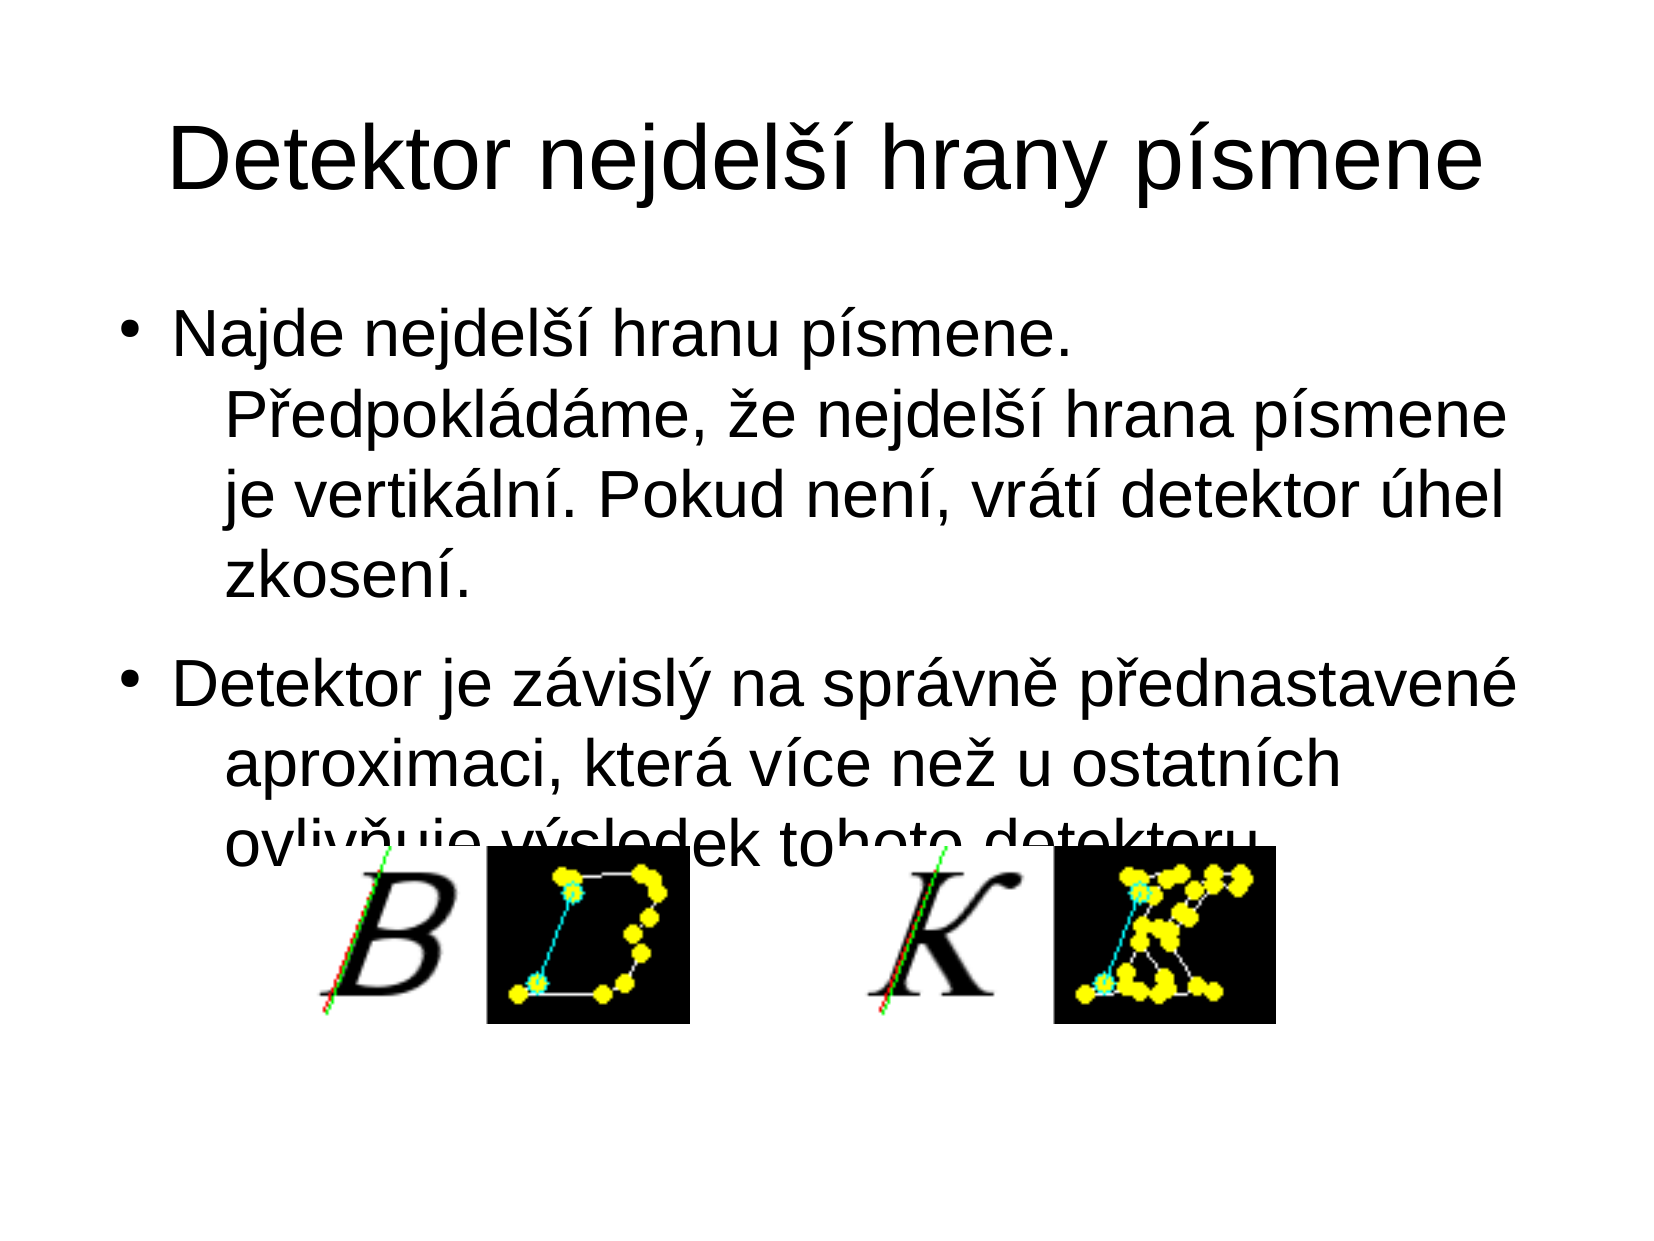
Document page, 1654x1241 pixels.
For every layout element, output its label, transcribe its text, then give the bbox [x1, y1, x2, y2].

picture [839, 846, 1276, 1024]
list Najde nejdelší hranu písmene. Předpokládáme, že nejdelší hrana písmene je vertikální. Pokud není, vrátí detektor úhel zkosení. Detektor je závislý na správně přednastavené aproximaci, která více než u ostatních ovlivňuje výsledek tohoto detektoru. [82, 290, 1571, 1109]
title Detektor nejdelší hrany písmene [82, 49, 1571, 257]
picture [291, 846, 690, 1024]
